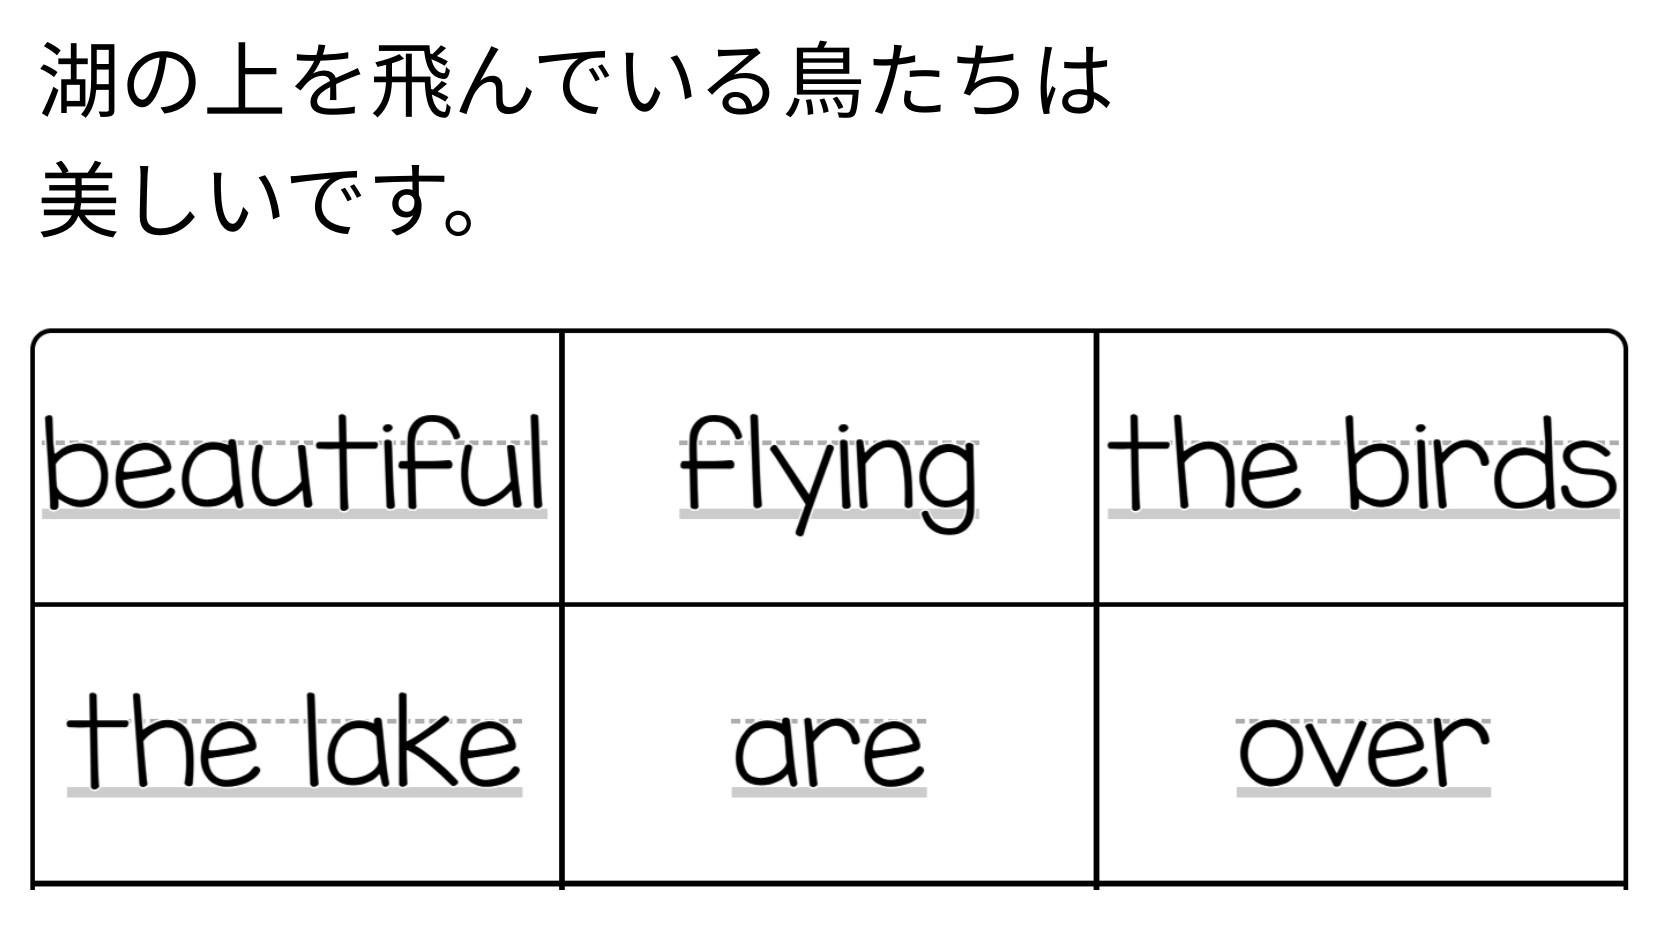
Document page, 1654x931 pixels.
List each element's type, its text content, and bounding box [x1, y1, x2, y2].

picture [20, 325, 1634, 890]
title 湖の上を飛んでいる鳥たちは 美しいです。 [37, 19, 1613, 252]
